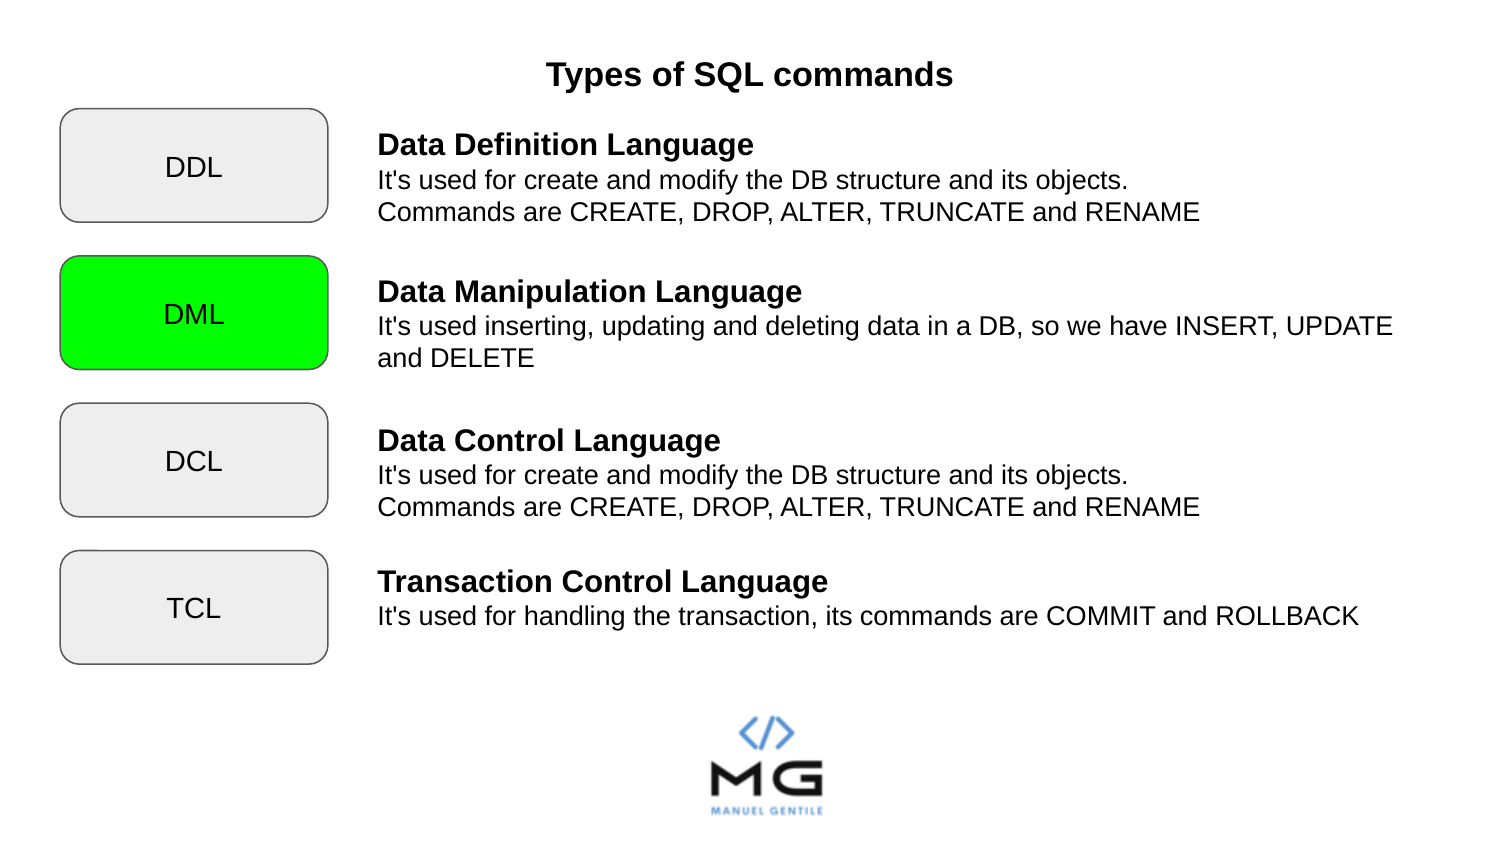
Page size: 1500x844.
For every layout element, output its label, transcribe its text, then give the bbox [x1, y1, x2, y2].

text_box TCL [60, 550, 328, 665]
text_box Data Manipulation Language It's used inserting, updating and deleting data in a DB, so we have INSERT, UPDATE and DELETE [362, 255, 1449, 370]
text_box DCL [60, 403, 328, 517]
picture [688, 687, 846, 844]
text_box Data Definition Language It's used for create and modify the DB structure and its objects. Commands are CREATE, DROP, ALTER, TRUNCATE and RENAME [362, 109, 1449, 224]
text_box DDL [60, 108, 328, 223]
text_box Data Control Language It's used for create and modify the DB structure and its objects. Commands are CREATE, DROP, ALTER, TRUNCATE and RENAME [362, 404, 1449, 519]
text_box Types of SQL commands [51, 37, 1449, 109]
text_box Transaction Control Language It's used for handling the transaction, its commands are COMMIT and ROLLBACK [362, 546, 1449, 660]
text_box DML [60, 255, 328, 370]
